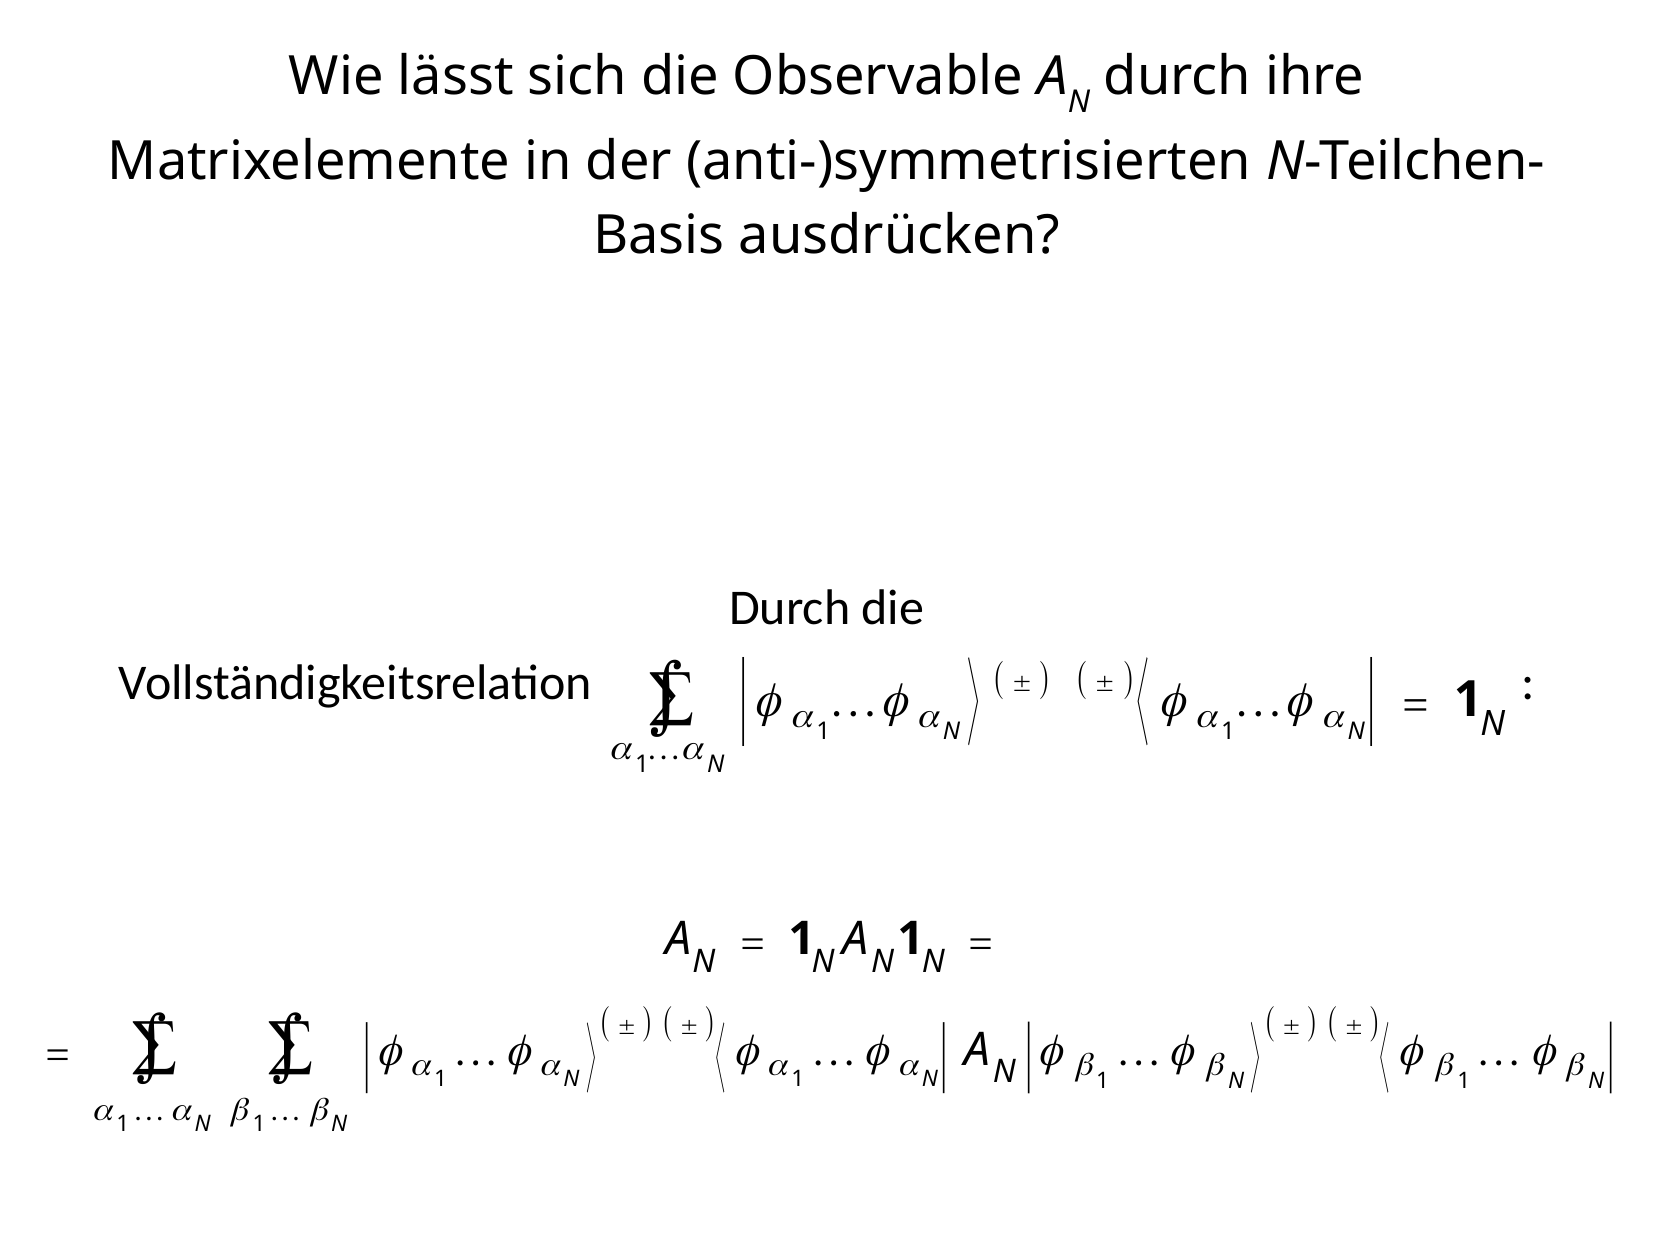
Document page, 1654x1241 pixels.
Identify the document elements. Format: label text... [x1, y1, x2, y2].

chart [33, 911, 1629, 1139]
chart [602, 655, 1512, 780]
title Wie lässt sich die Observable AN durch ihre Matrixelemente in der (anti-)symmetrisierten N-Teilchen-Basis ausdrücken? [82, 49, 1571, 257]
subtitle Durch die Vollständigkeitsrelation : [82, 290, 1571, 911]
